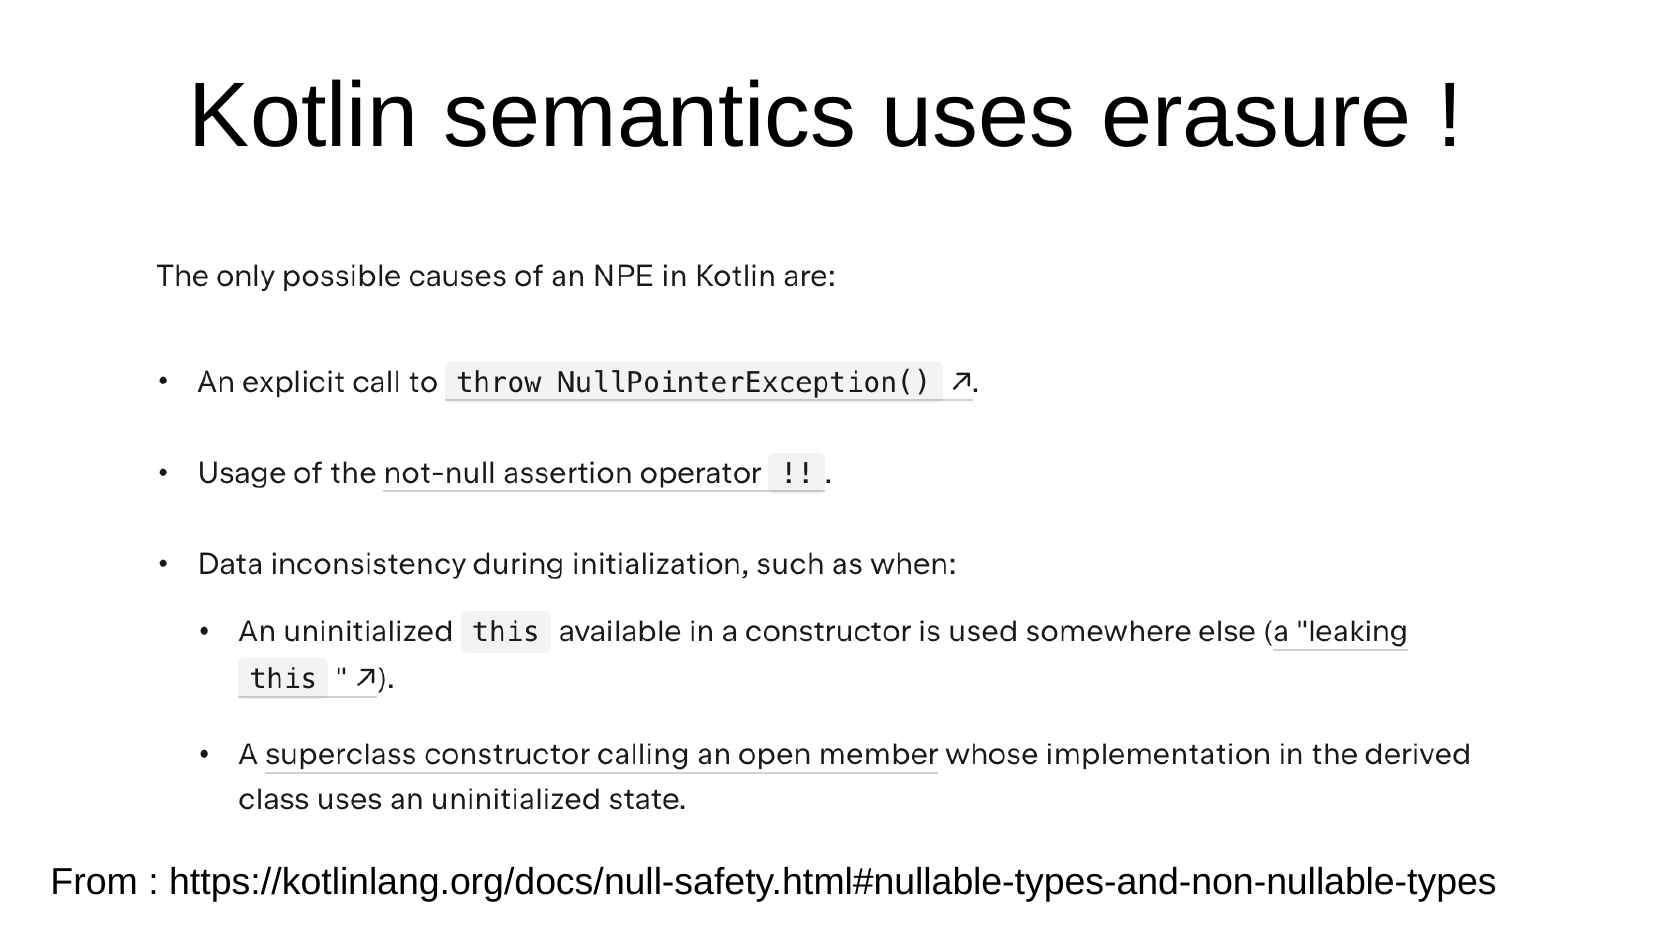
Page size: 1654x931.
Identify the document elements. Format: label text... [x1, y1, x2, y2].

title Kotlin semantics uses erasure ! [82, 37, 1571, 193]
picture [0, 216, 1653, 865]
text_box From : https://kotlinlang.org/docs/null-safety.html#nullable-types-and-non-nullable-types [35, 853, 1516, 910]
